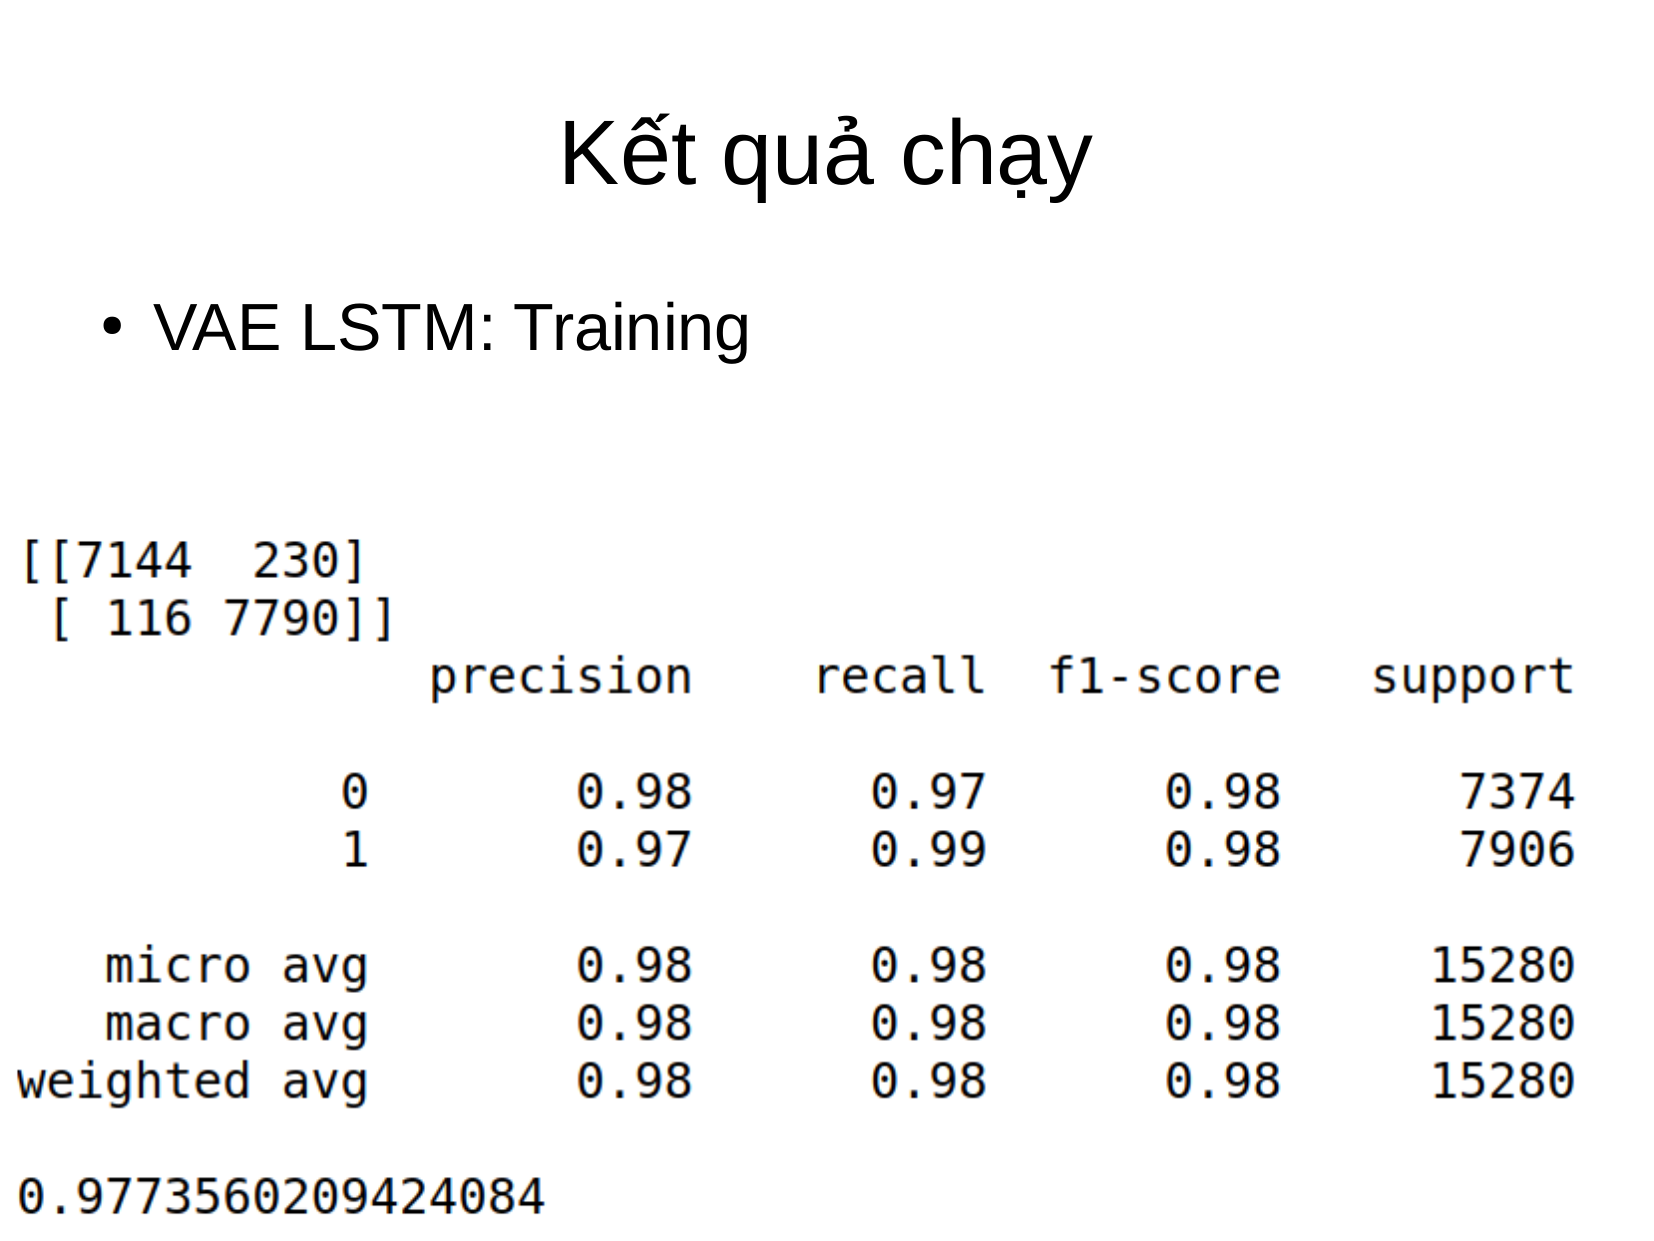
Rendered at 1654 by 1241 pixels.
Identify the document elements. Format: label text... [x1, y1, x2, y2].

list VAE LSTM: Training [82, 290, 1571, 522]
title Kết quả chạy [82, 49, 1571, 257]
picture [0, 522, 1654, 1241]
